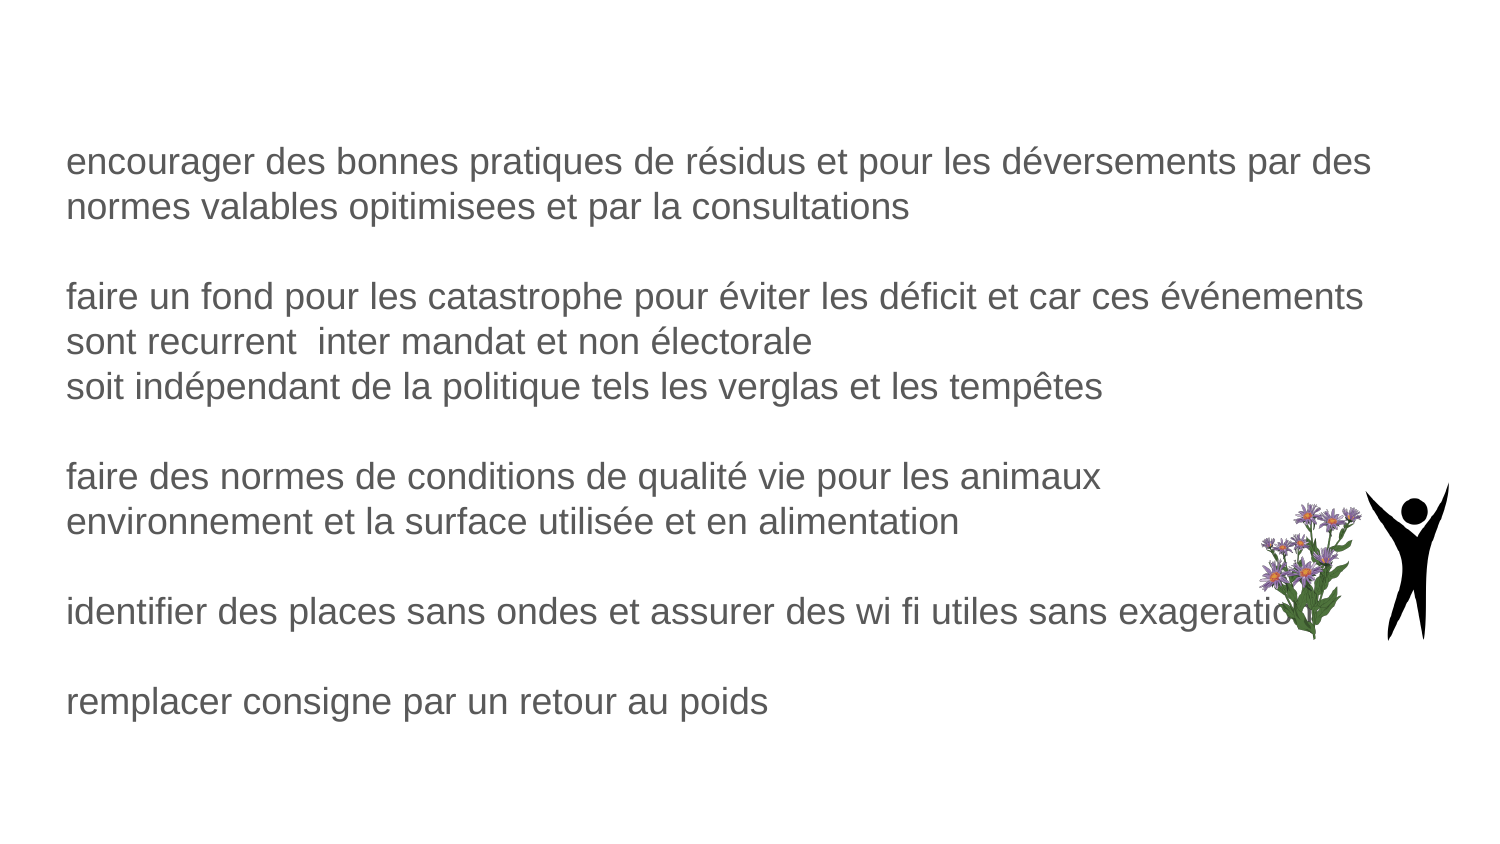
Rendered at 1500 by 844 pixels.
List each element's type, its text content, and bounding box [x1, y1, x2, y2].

picture [1252, 482, 1449, 641]
list encourager des bonnes pratiques de résidus et pour les déversements par des normes valables opitimisees et par la consultations faire un fond pour les catastrophe pour éviter les déficit et car ces événements sont recurrent inter mandat et non électorale soit indépendant de la politique tels les verglas et les tempêtes faire des normes de conditions de qualité vie pour les animaux environnement et la surface utilisée et en alimentation identifier des places sans ondes et assurer des wi fi utiles sans exageration remplacer consigne par un retour au poids [51, 32, 1449, 794]
